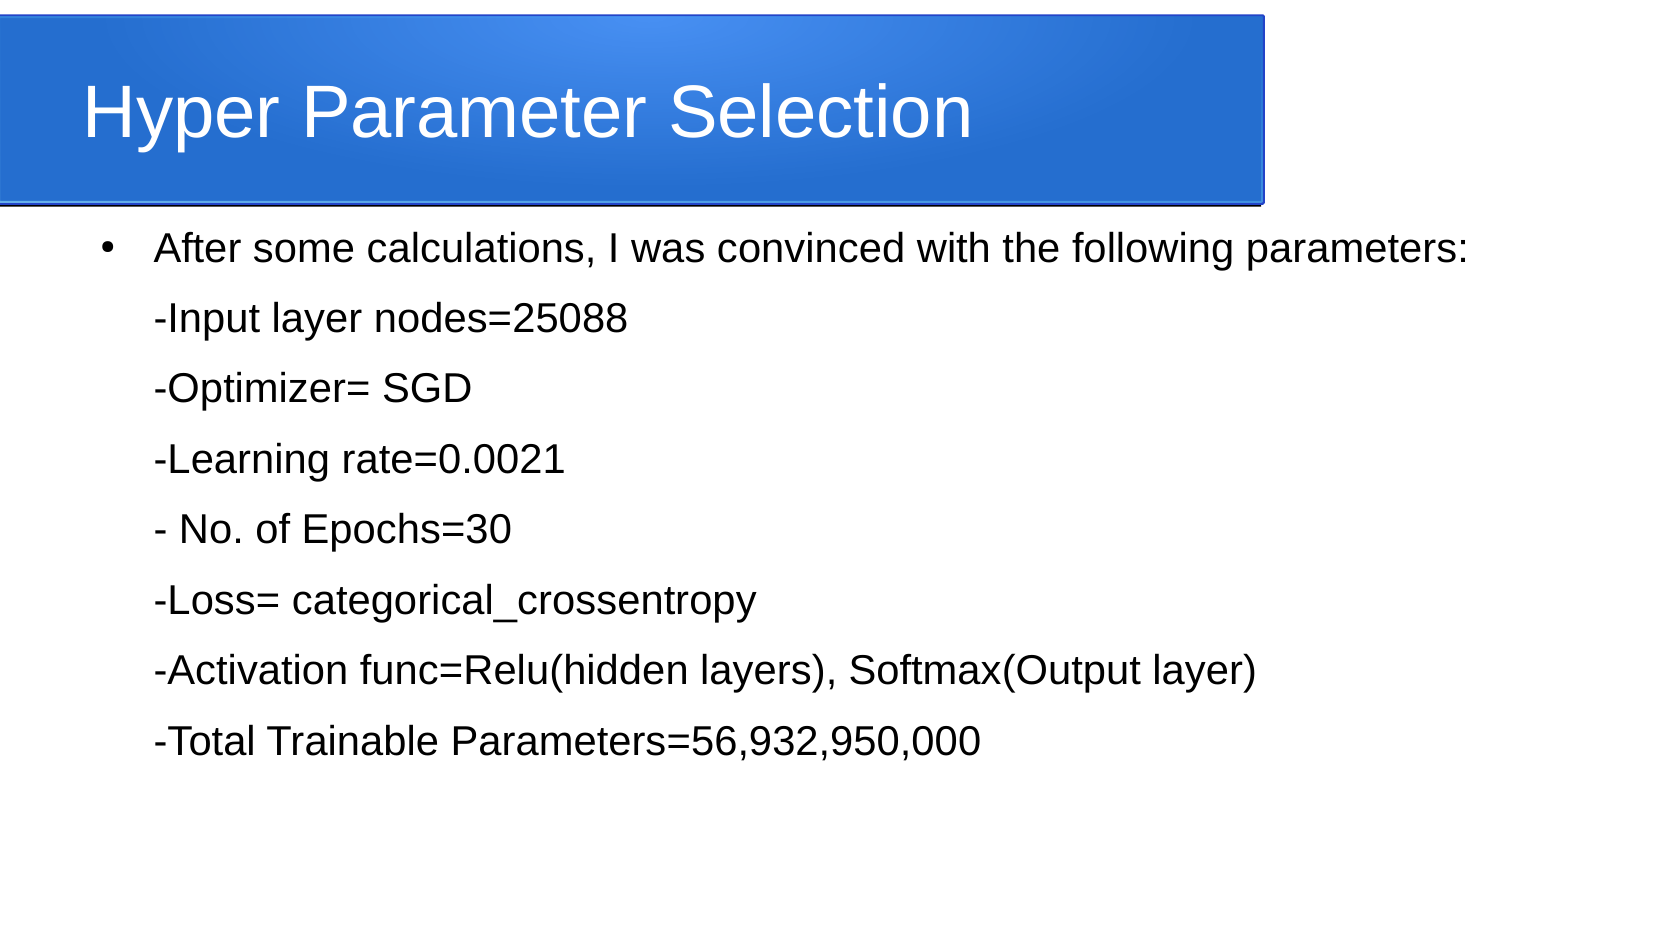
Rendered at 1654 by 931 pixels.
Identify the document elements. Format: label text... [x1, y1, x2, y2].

title Hyper Parameter Selection [82, 35, 1235, 189]
list After some calculations, I was convinced with the following parameters: -Input layer nodes=25088 -Optimizer= SGD -Learning rate=0.0021 - No. of Epochs=30 -Loss= categorical_crossentropy -Activation func=Relu(hidden layers), Softmax(Output layer) -Total Trainable Parameters=56,932,950,000 [82, 224, 1571, 764]
